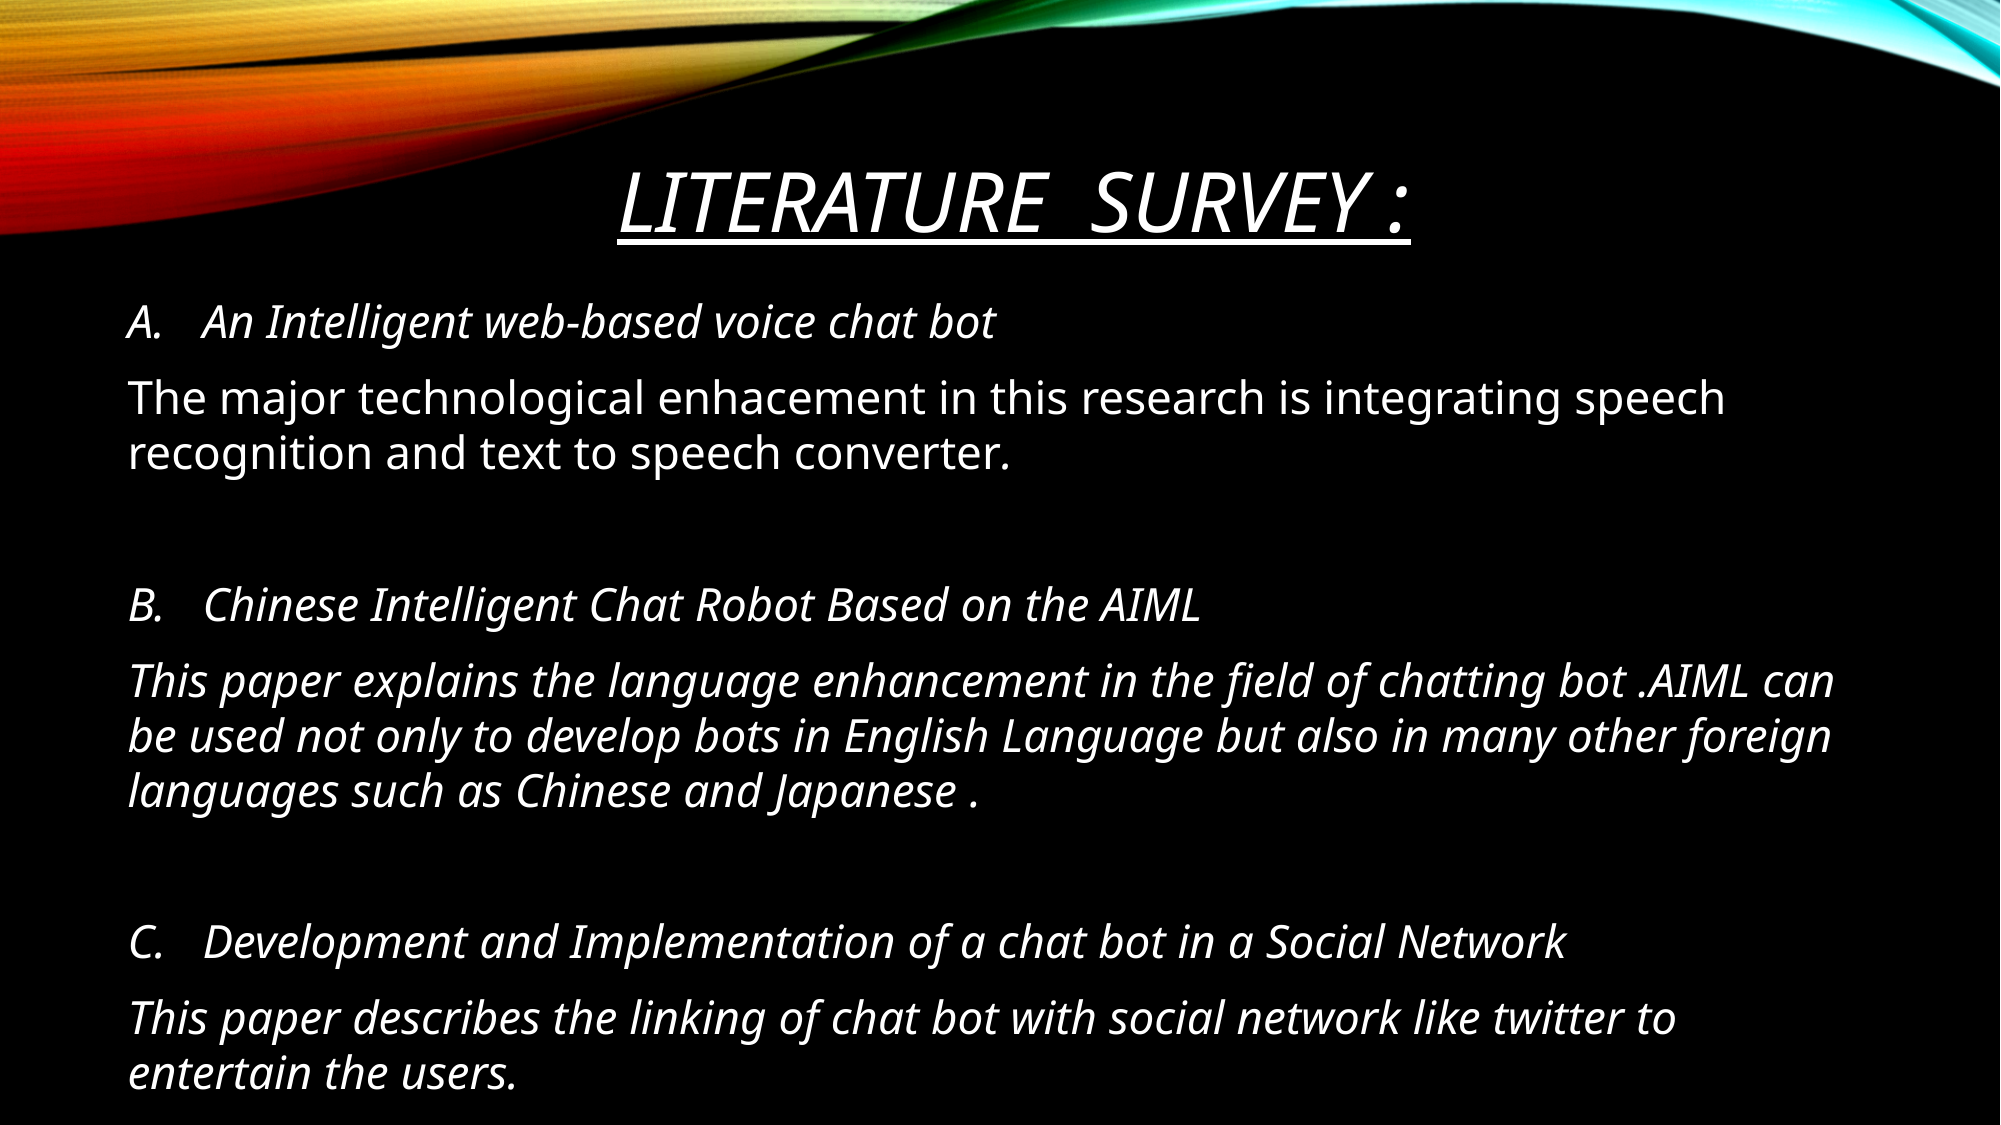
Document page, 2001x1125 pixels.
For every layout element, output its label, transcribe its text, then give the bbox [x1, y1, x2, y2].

title Literature survey : [267, 125, 1426, 285]
list An Intelligent web-based voice chat bot The major technological enhacement in this research is integrating speech recognition and text to speech converter. Chinese Intelligent Chat Robot Based on the AIML This paper explains the language enhancement in the field of chatting bot .AIML can be used not only to develop bots in English Language but also in many other foreign languages such as Chinese and Japanese . Development and Implementation of a chat bot in a Social Network This paper describes the linking of chat bot with social network like twitter to entertain the users. [112, 285, 1888, 1086]
picture [0, 0, 2000, 237]
